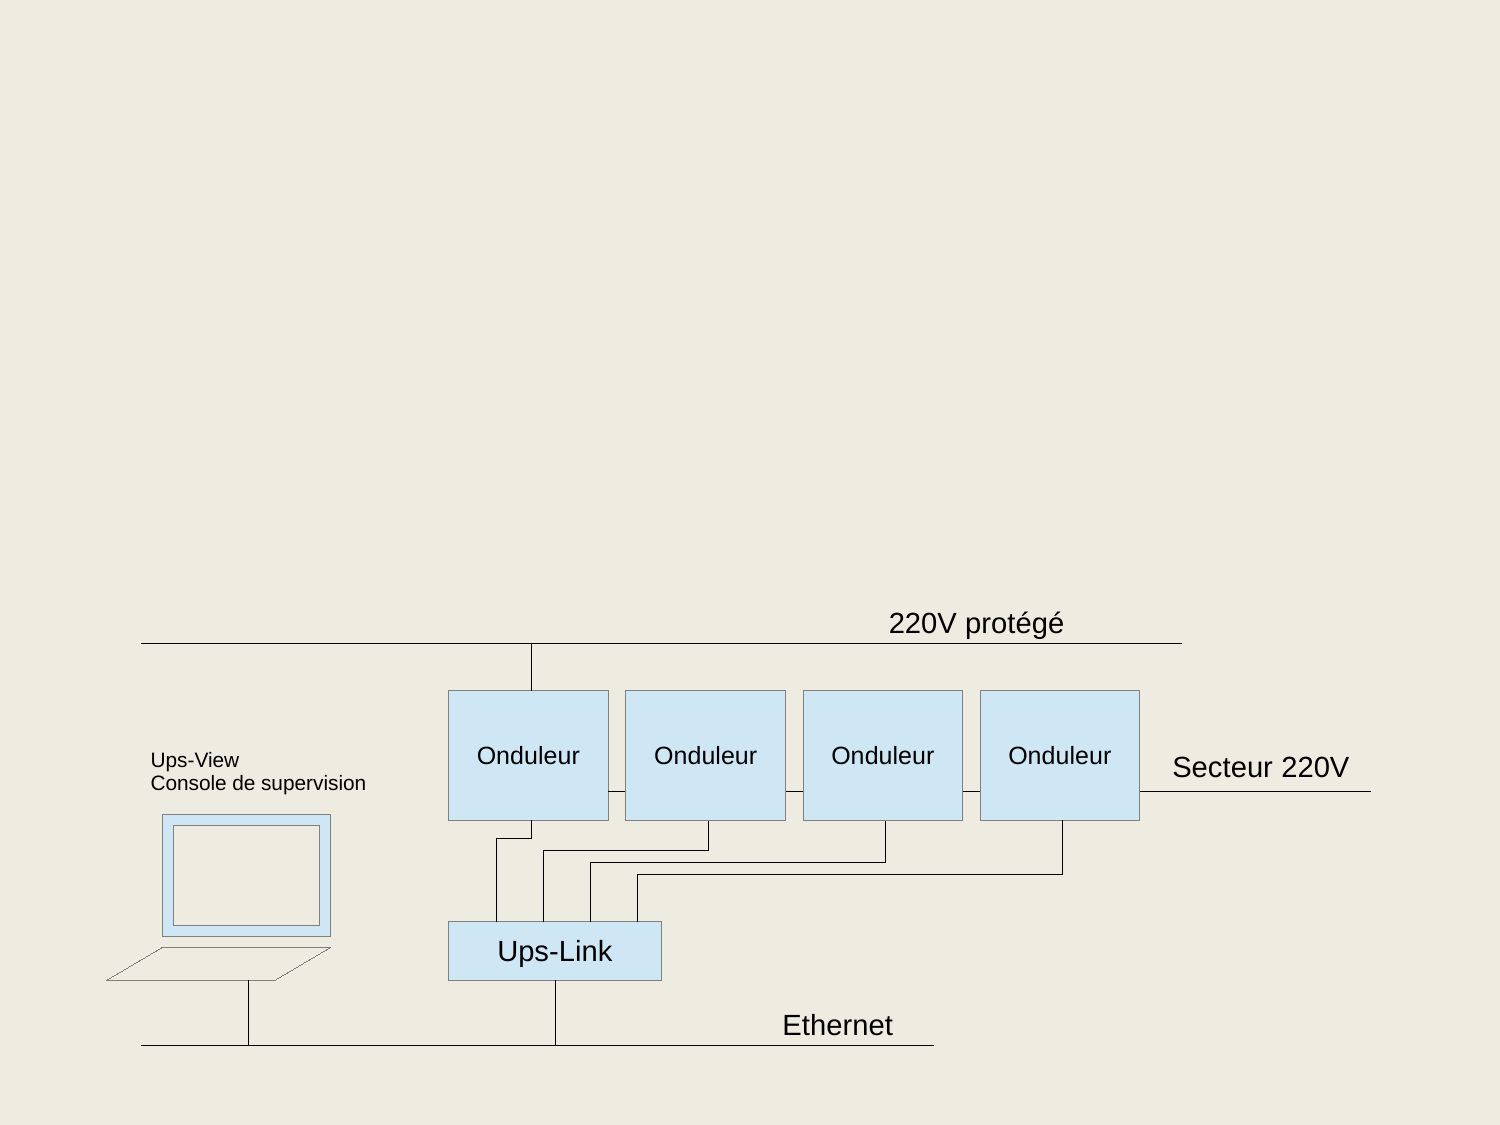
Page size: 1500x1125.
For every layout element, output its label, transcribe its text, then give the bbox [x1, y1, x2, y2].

text_box Onduleur [448, 690, 609, 821]
text_box Secteur 220V [1157, 744, 1365, 791]
text_box Onduleur [625, 690, 786, 821]
text_box Ups-View Console de supervision [135, 741, 381, 803]
text_box Onduleur [980, 690, 1140, 821]
text_box Ethernet [767, 1001, 909, 1049]
text_box Onduleur [803, 690, 963, 821]
text_box Ups-Link [448, 921, 662, 981]
text_box [106, 947, 331, 981]
text_box [162, 814, 331, 937]
text_box 220V protégé [874, 599, 1080, 648]
